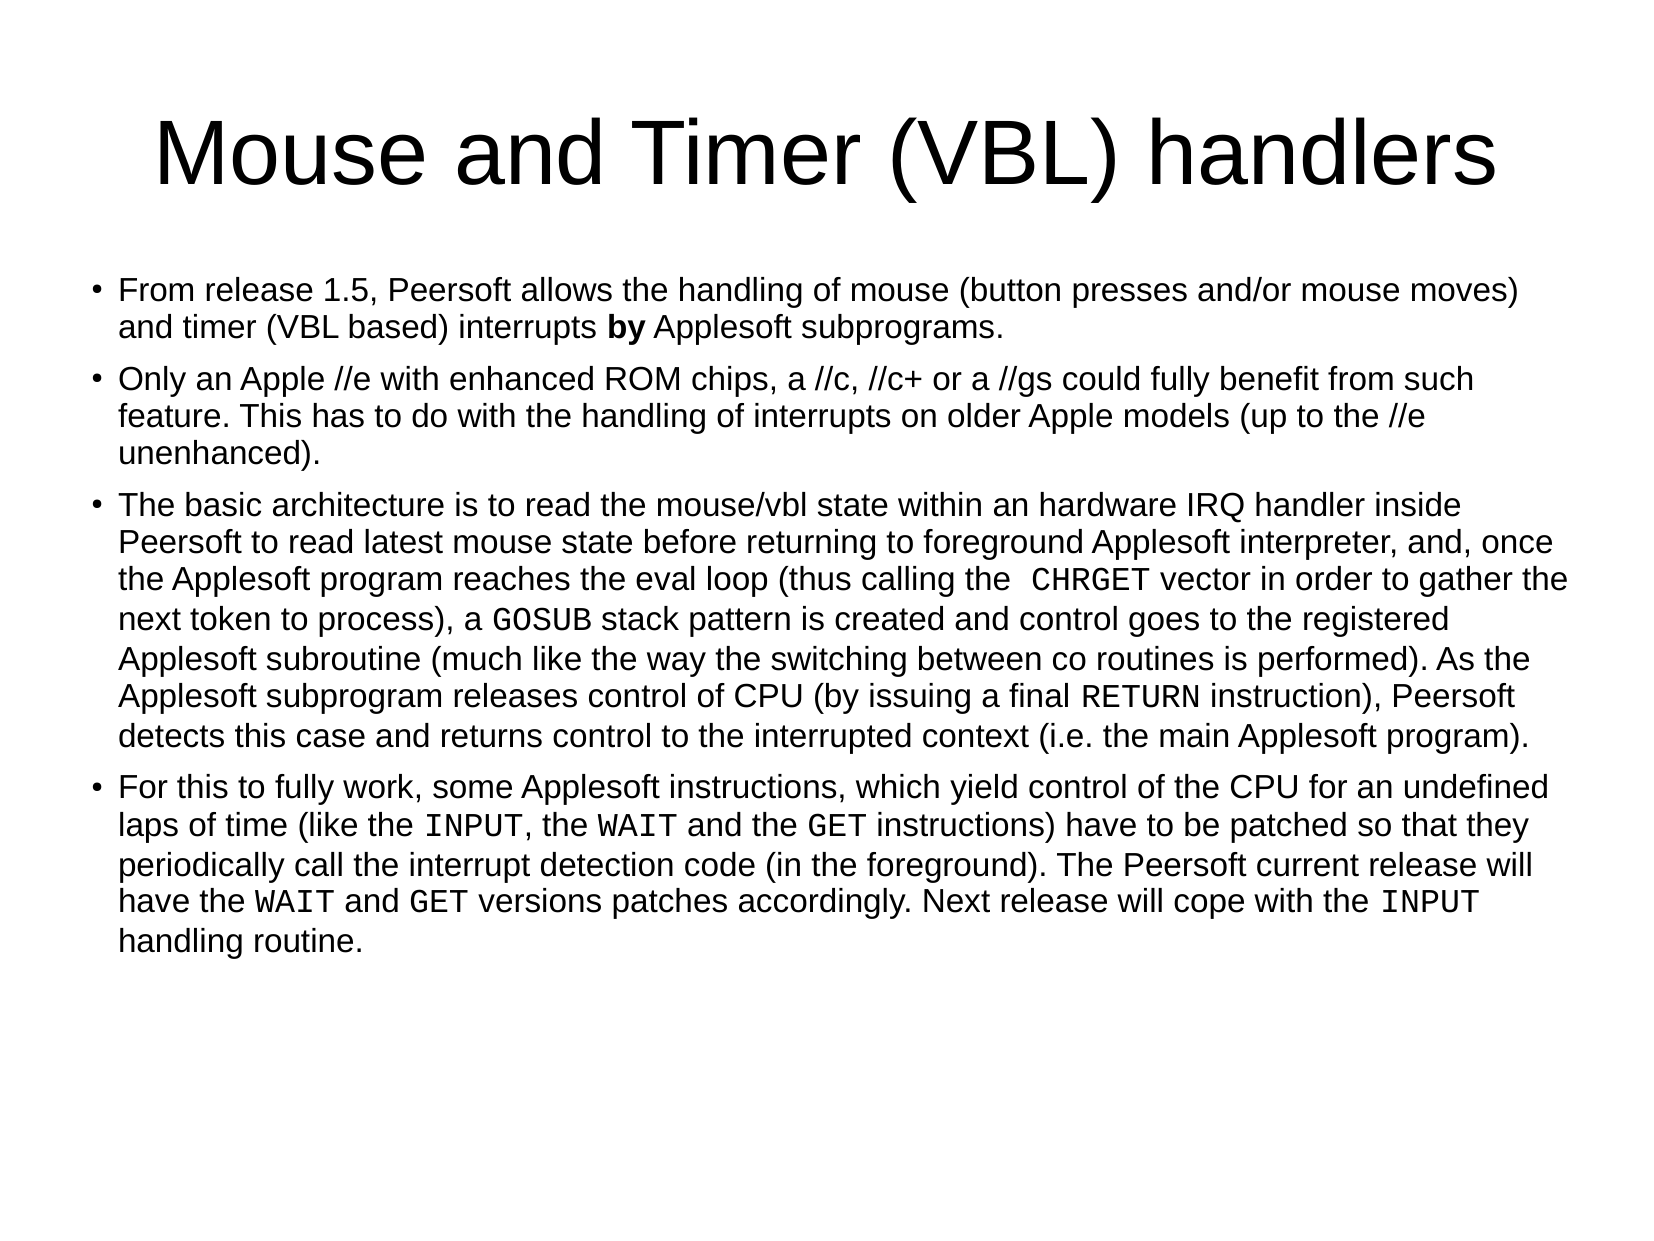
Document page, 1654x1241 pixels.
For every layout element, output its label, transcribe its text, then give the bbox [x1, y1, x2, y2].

title Mouse and Timer (VBL) handlers [82, 49, 1571, 257]
list From release 1.5, Peersoft allows the handling of mouse (button presses and/or mouse moves) and timer (VBL based) interrupts by Applesoft subprograms. Only an Apple //e with enhanced ROM chips, a //c, //c+ or a //gs could fully benefit from such feature. This has to do with the handling of interrupts on older Apple models (up to the //e unenhanced). The basic architecture is to read the mouse/vbl state within an hardware IRQ handler inside Peersoft to read latest mouse state before returning to foreground Applesoft interpreter, and, once the Applesoft program reaches the eval loop (thus calling the CHRGET vector in order to gather the next token to process), a GOSUB stack pattern is created and control goes to the registered Applesoft subroutine (much like the way the switching between co routines is performed). As the Applesoft subprogram releases control of CPU (by issuing a final RETURN instruction), Peersoft detects this case and returns control to the interrupted context (i.e. the main Applesoft program). For this to fully work, some Applesoft instructions, which yield control of the CPU for an undefined laps of time (like the INPUT, the WAIT and the GET instructions) have to be patched so that they periodically call the interrupt detection code (in the foreground). The Peersoft current release will have the WAIT and GET versions patches accordingly. Next release will cope with the INPUT handling routine. [82, 271, 1571, 991]
